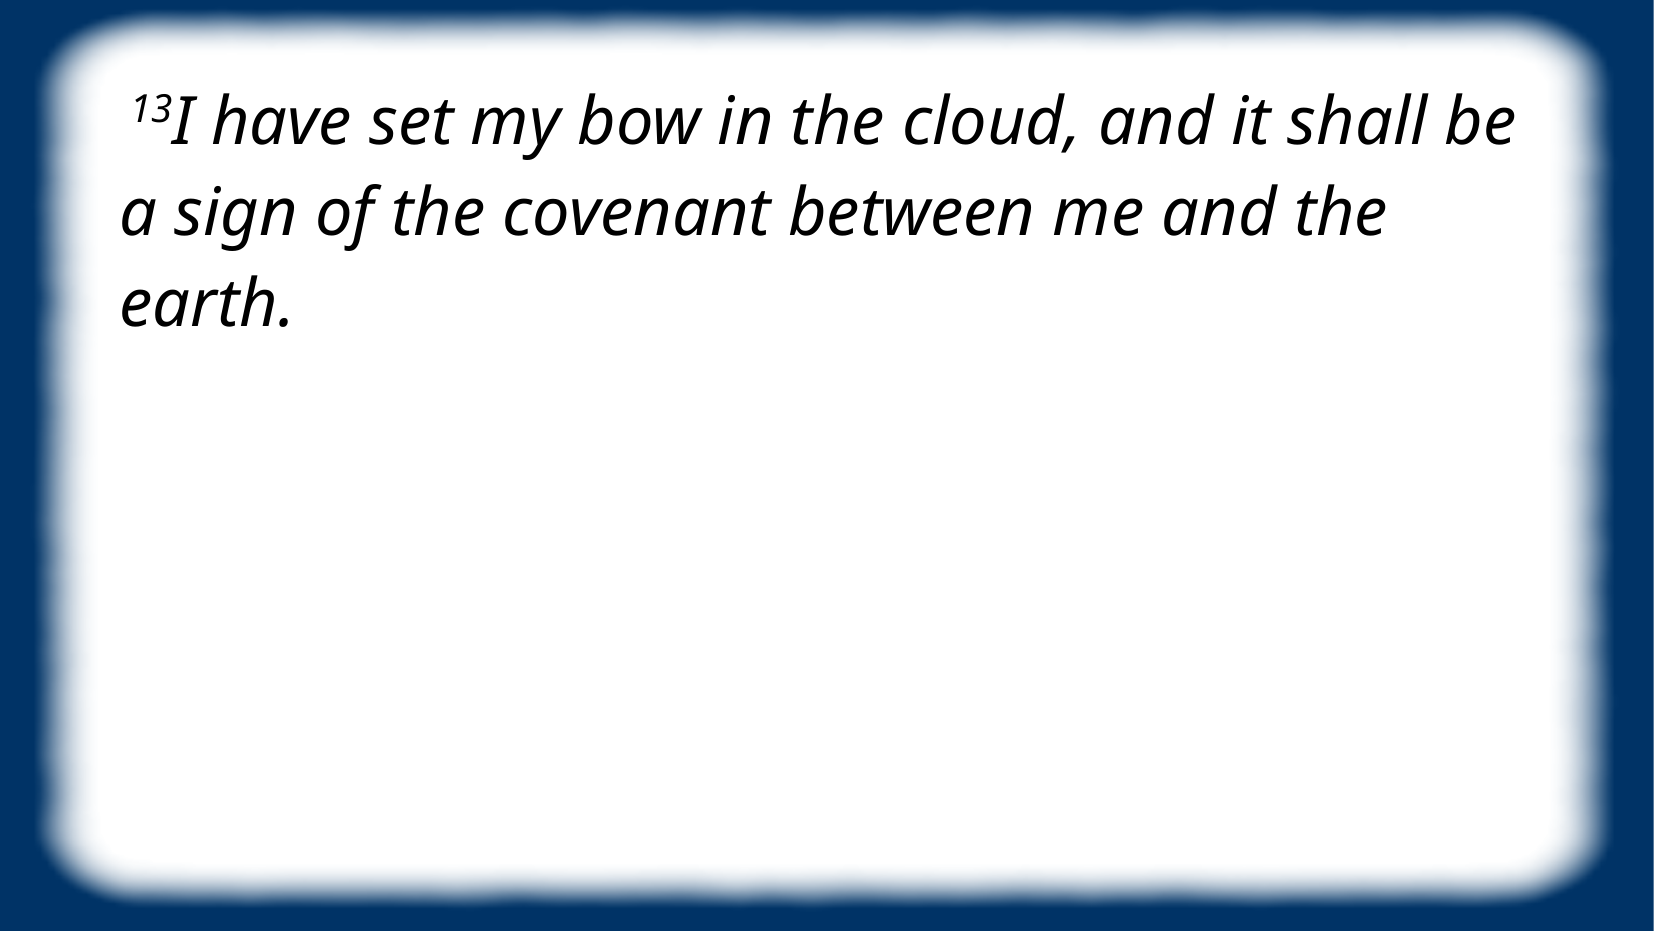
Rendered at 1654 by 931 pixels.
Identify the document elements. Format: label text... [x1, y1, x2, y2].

picture [0, 0, 1654, 931]
text_box 13I have set my bow in the cloud, and it shall be a sign of the covenant between me and the earth. [105, 66, 1576, 376]
